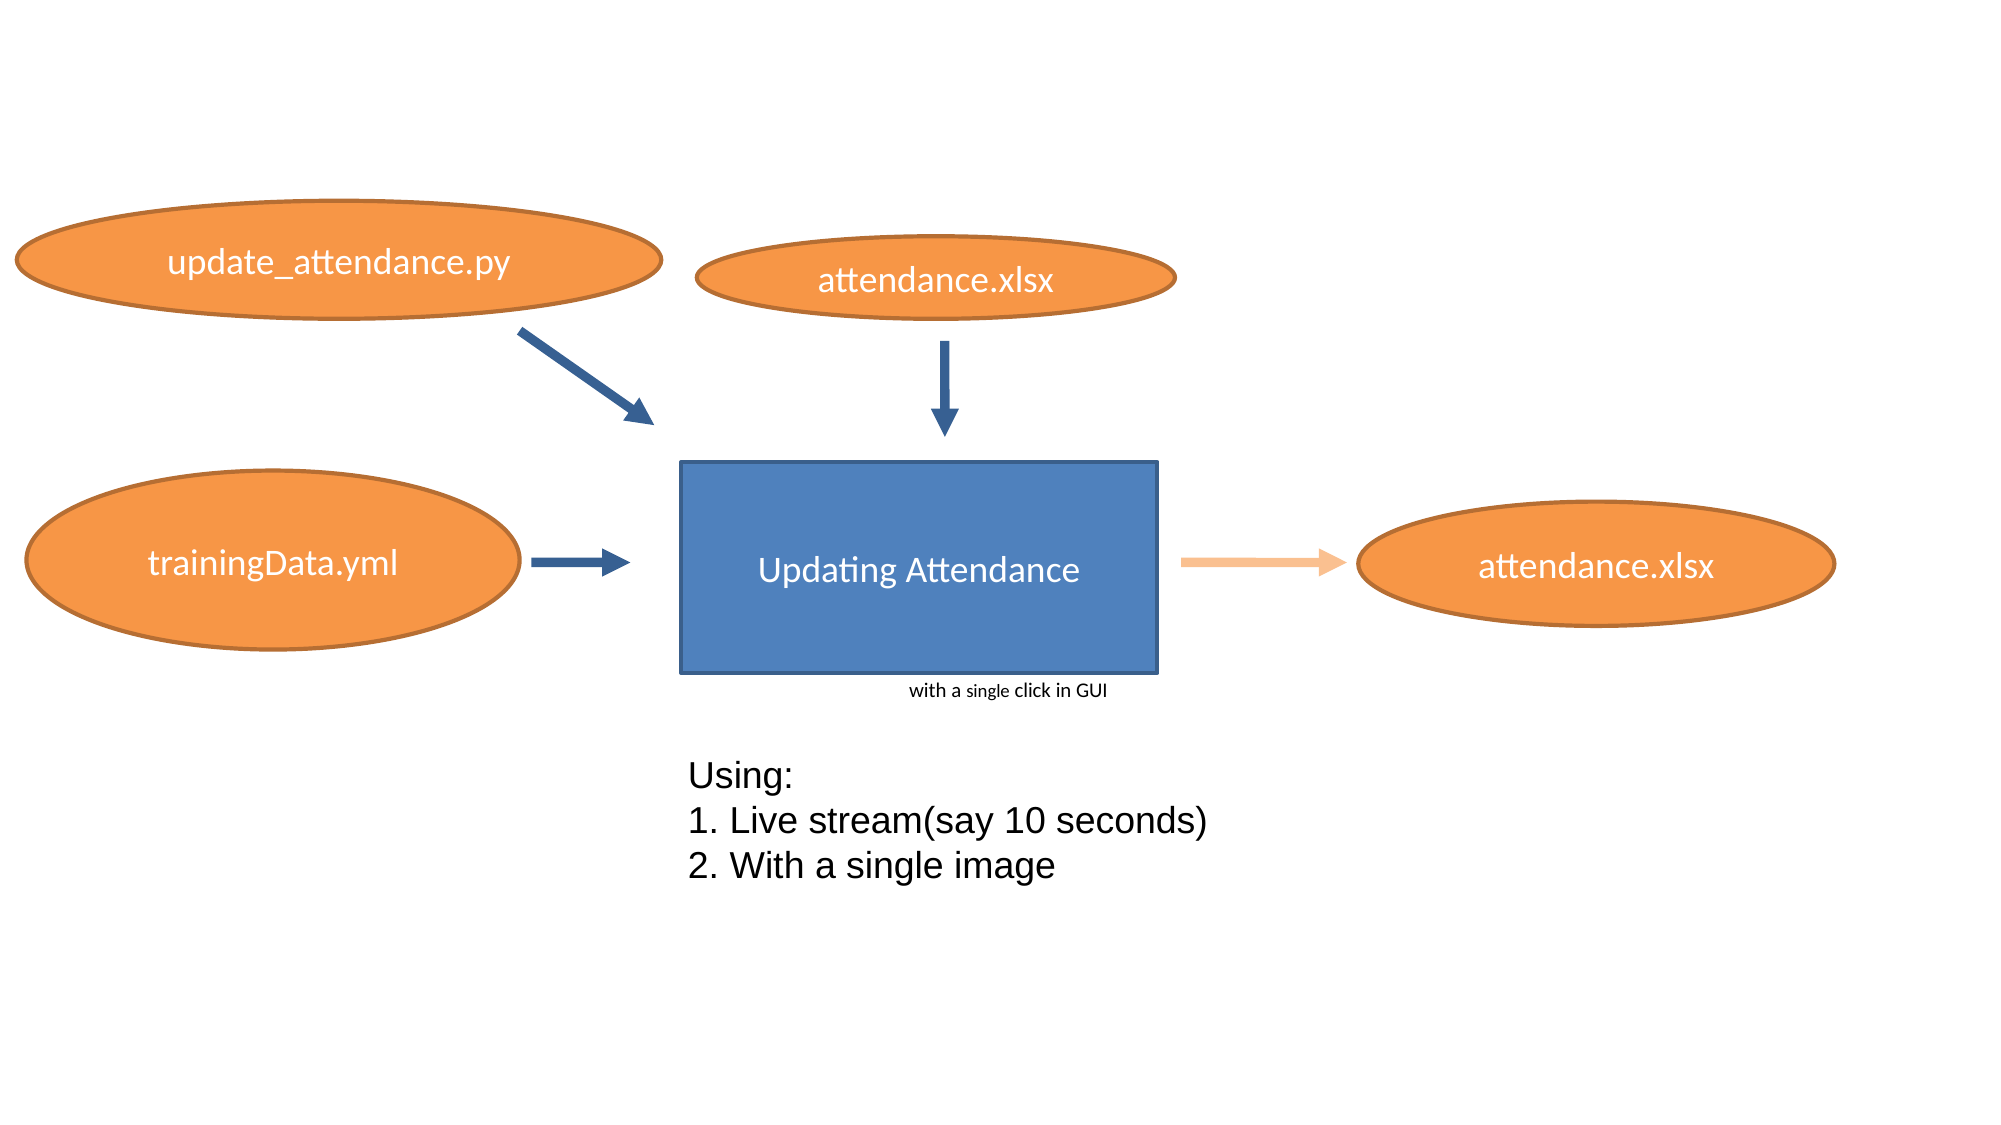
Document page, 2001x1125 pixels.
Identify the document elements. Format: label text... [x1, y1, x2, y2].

text_box Using: 1. Live stream(say 10 seconds) 2. With a single image [673, 744, 1234, 885]
text_box trainingData.yml [26, 470, 520, 650]
text_box Updating Attendance [681, 462, 1158, 674]
text_box update_attendance.py [16, 200, 662, 319]
text_box attendance.xlsx [1358, 501, 1835, 626]
text_box attendance.xlsx [696, 236, 1176, 319]
text_box with a single click in GUI [894, 668, 1181, 709]
